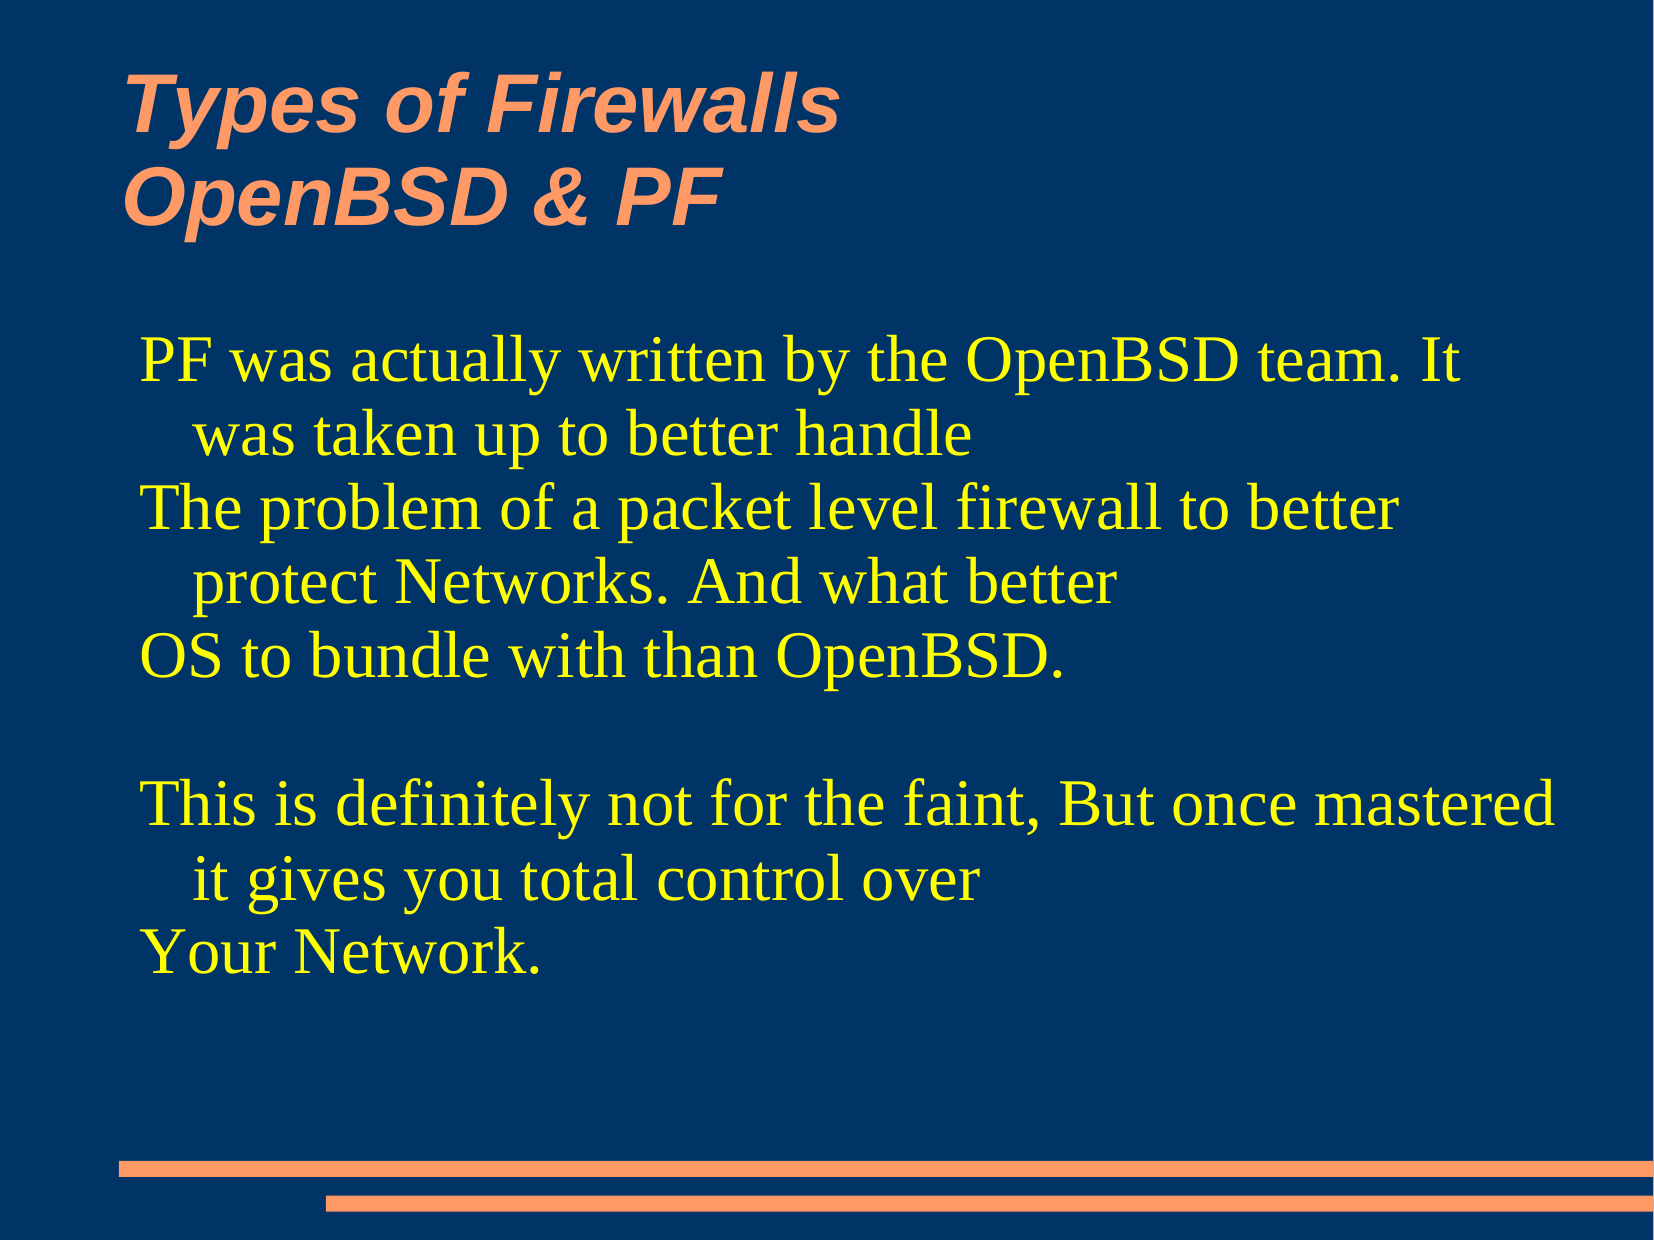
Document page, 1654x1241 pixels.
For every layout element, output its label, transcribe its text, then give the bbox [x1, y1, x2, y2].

title Types of Firewalls OpenBSD & PF [121, 46, 1534, 254]
list PF was actually written by the OpenBSD team. It was taken up to better handle The problem of a packet level firewall to better protect Networks. And what better OS to bundle with than OpenBSD. This is definitely not for the faint, But once mastered it gives you total control over Your Network. [121, 322, 1561, 1133]
